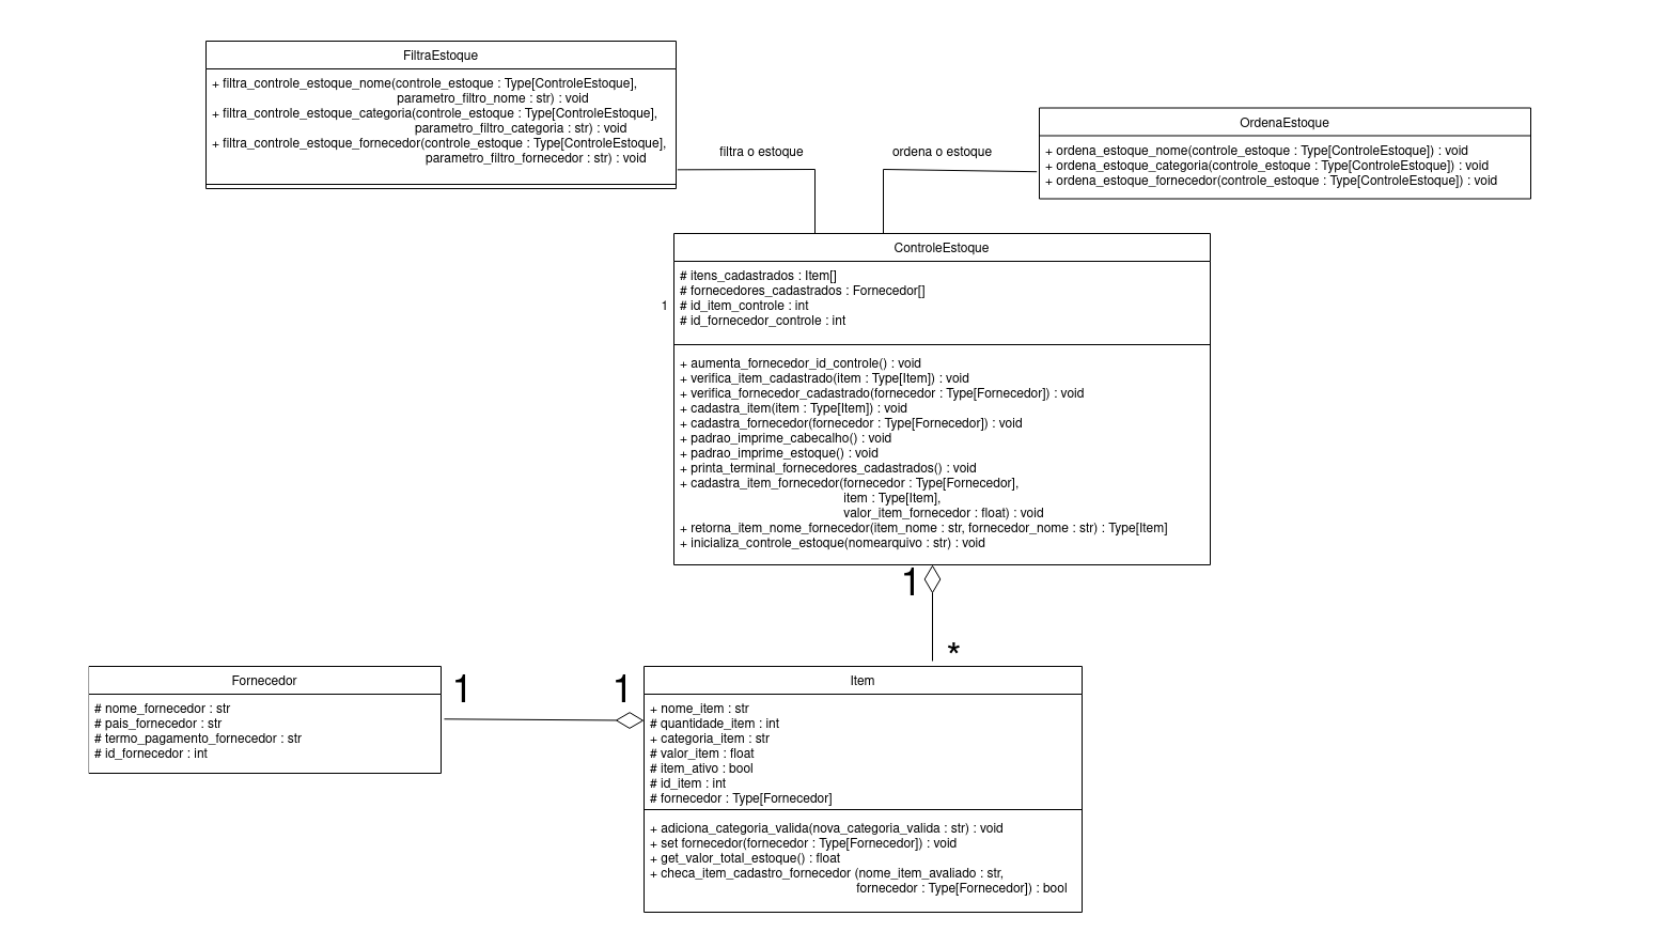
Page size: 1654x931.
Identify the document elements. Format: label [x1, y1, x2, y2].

picture [88, 19, 1595, 916]
